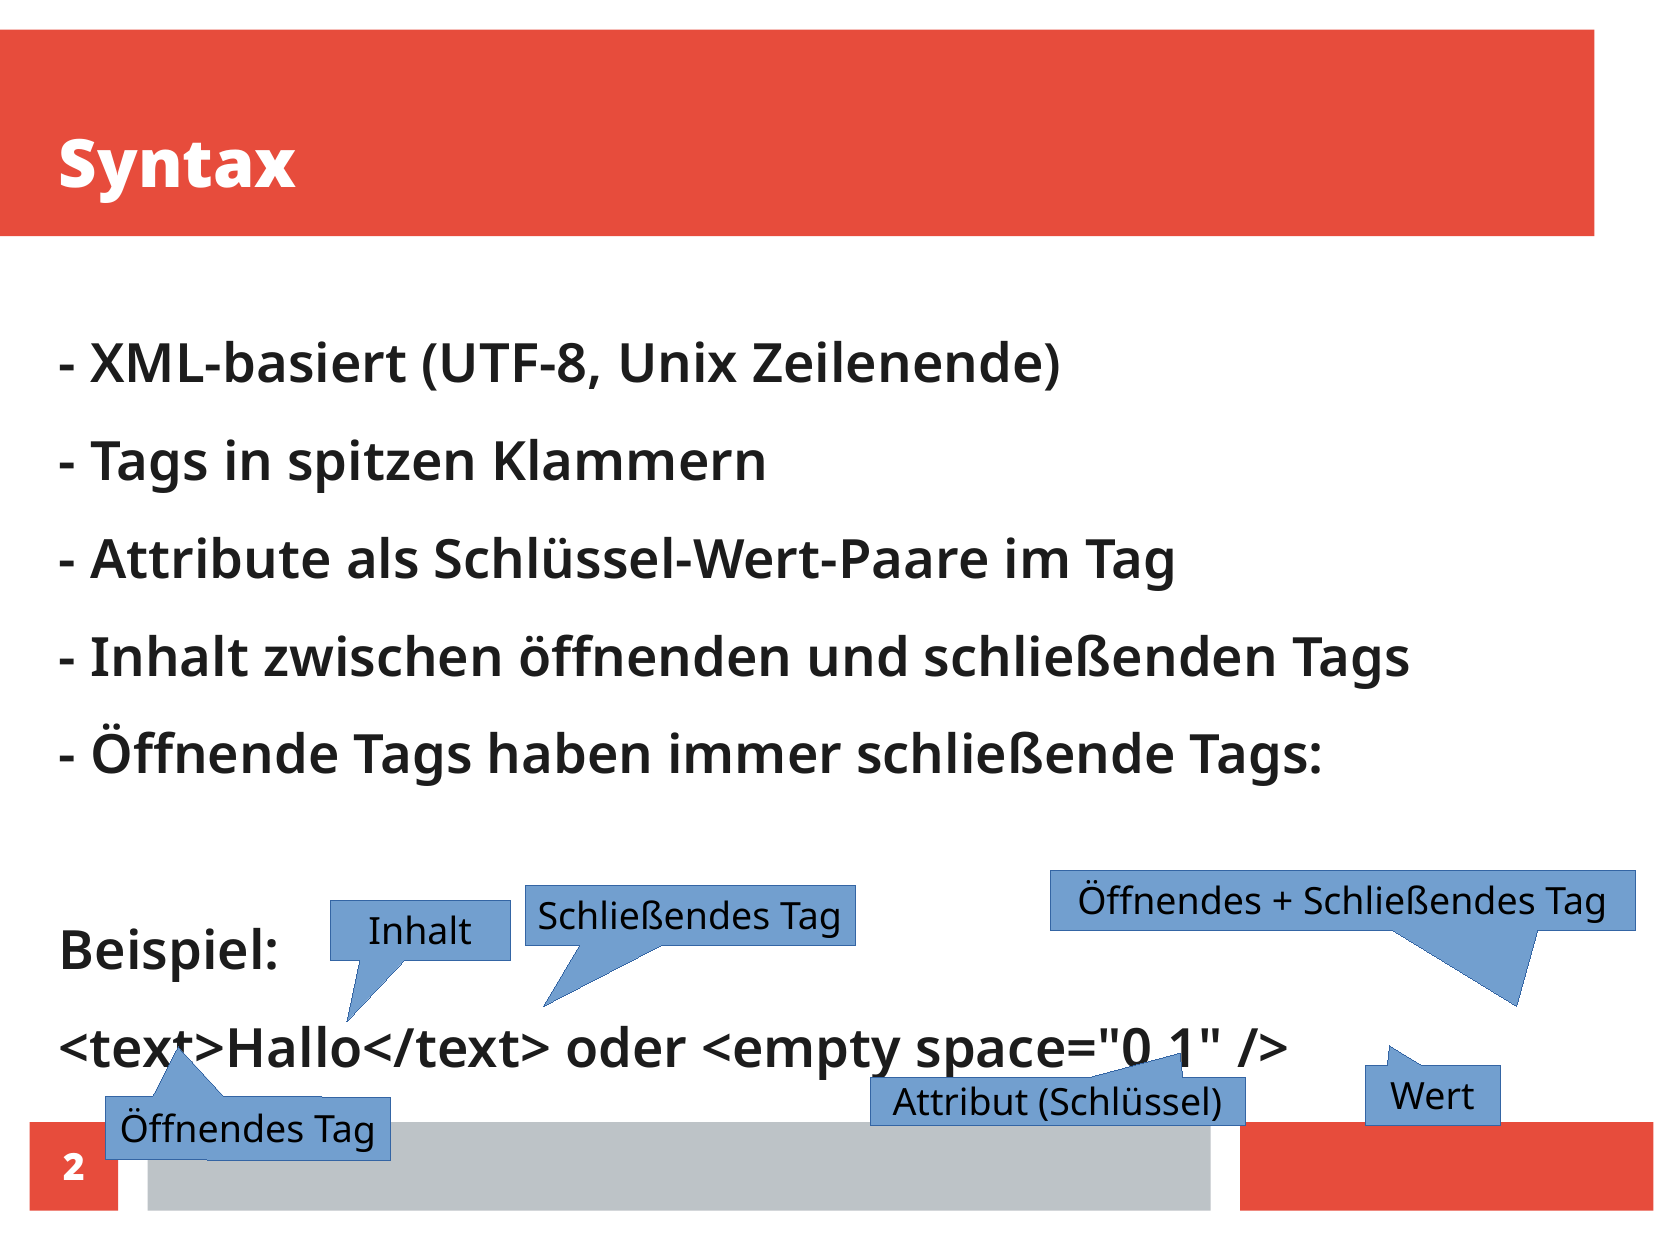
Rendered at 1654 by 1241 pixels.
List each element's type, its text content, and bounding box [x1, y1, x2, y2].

text_box Schließendes Tag [525, 885, 856, 1007]
text_box Öffnendes + Schließendes Tag [1050, 870, 1636, 1007]
list - XML-basiert (UTF-8, Unix Zeilenende) - Tags in spitzen Klammern - Attribute als Schlüssel-Wert-Paare im Tag - Inhalt zwischen öffnenden und schließenden Tags - Öffnende Tags haben immer schließende Tags: Beispiel: <text>Hallo</text> oder <empty space="0.1" /> [59, 324, 1565, 1093]
text_box Öffnendes Tag [105, 1046, 391, 1161]
title Syntax [59, 59, 1595, 207]
text_box Wert [1365, 1045, 1501, 1126]
text_box Attribut (Schlüssel) [870, 1053, 1246, 1126]
text_box Inhalt [330, 900, 511, 1022]
